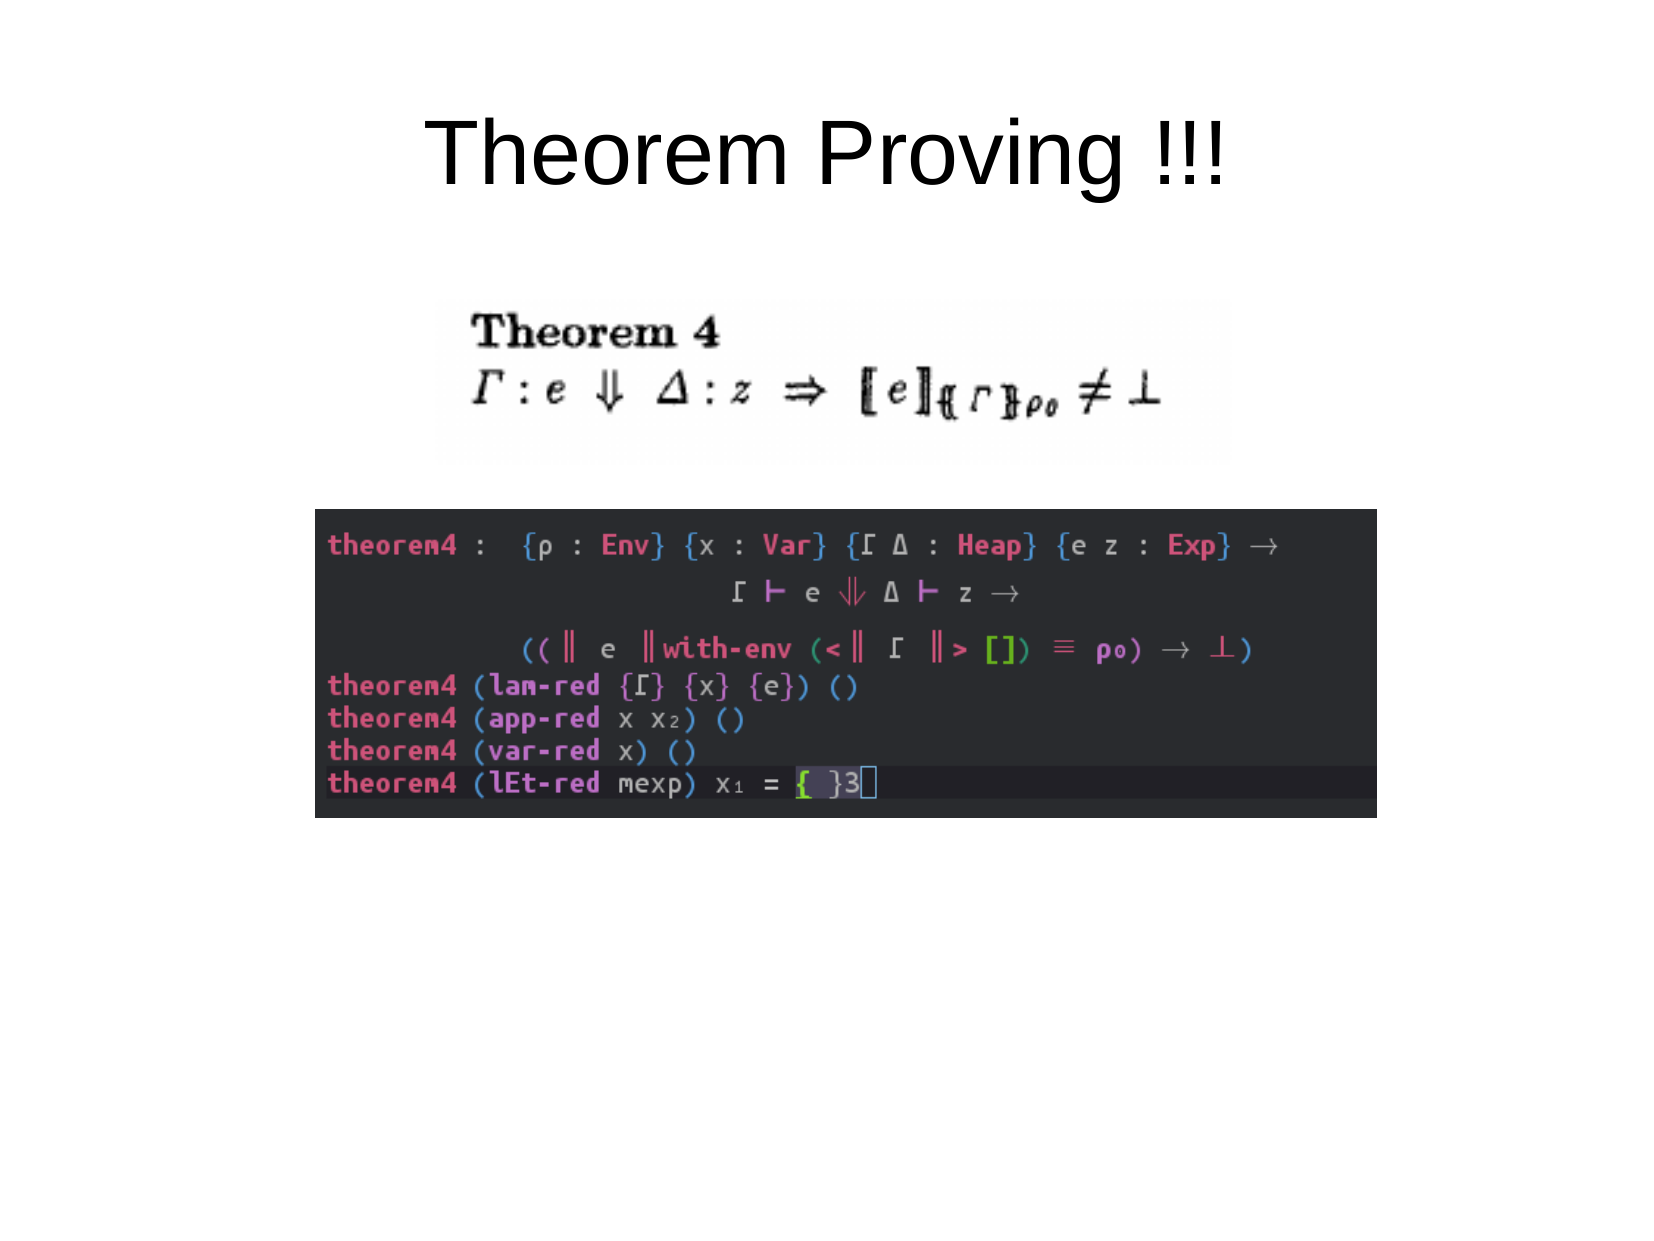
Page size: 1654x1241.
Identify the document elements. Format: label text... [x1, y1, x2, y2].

picture [435, 299, 1232, 466]
picture [315, 509, 1377, 818]
title Theorem Proving !!! [82, 49, 1571, 257]
